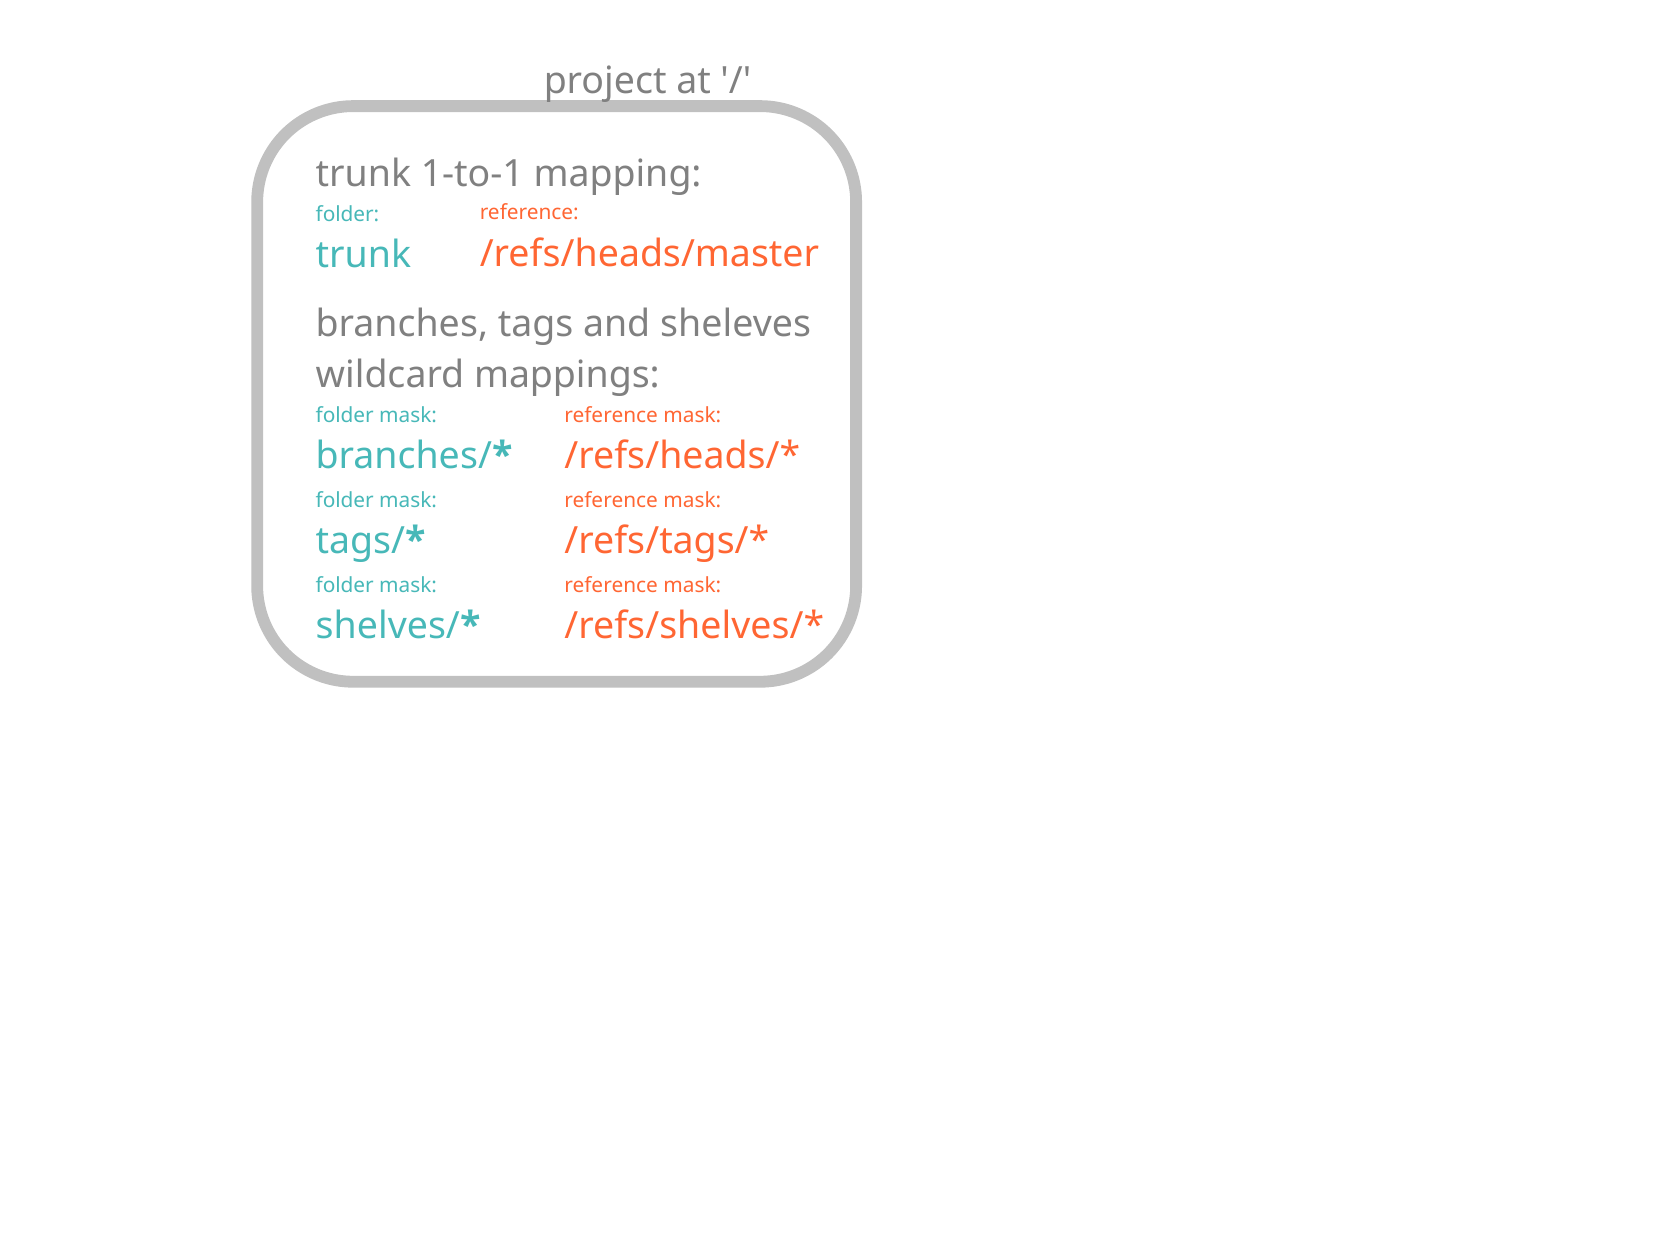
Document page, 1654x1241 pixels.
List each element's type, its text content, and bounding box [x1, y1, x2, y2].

text_box reference mask: /refs/tags/* [549, 478, 777, 562]
text_box folder: trunk [300, 202, 427, 280]
text_box branches, tags and sheleves wildcard mappings: [300, 289, 847, 397]
text_box folder mask: tags/* [300, 478, 456, 562]
text_box folder mask: branches/* [300, 397, 529, 480]
text_box reference: /refs/heads/master [465, 190, 836, 278]
text_box folder mask: shelves/* [300, 562, 496, 651]
text_box reference mask: /refs/shelves/* [549, 562, 836, 651]
text_box reference mask: /refs/heads/* [549, 397, 809, 480]
text_box trunk 1-to-1 mapping: [300, 139, 722, 202]
text_box project at '/' [529, 46, 770, 105]
